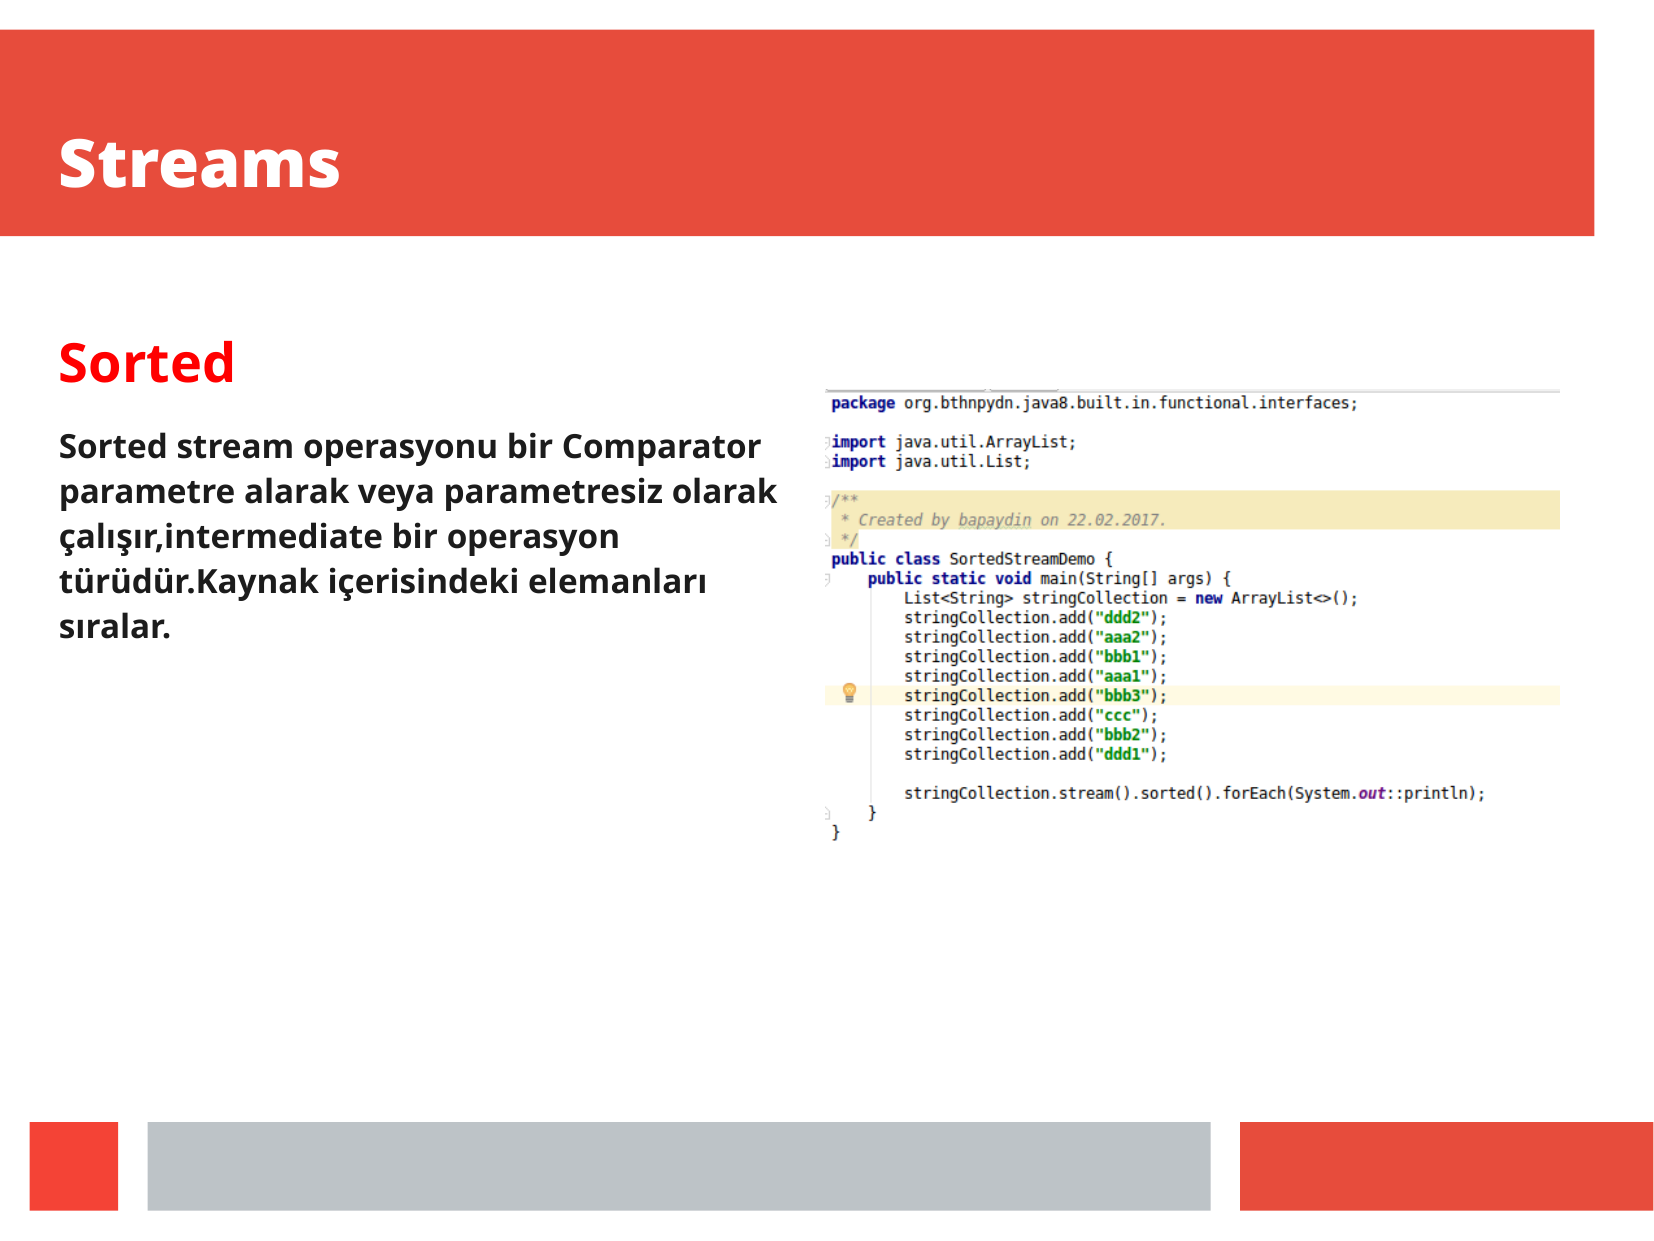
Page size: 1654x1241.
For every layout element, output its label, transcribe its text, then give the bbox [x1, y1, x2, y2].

picture [825, 389, 1560, 881]
title Streams [59, 59, 1595, 207]
list Sorted Sorted stream operasyonu bir Comparator parametre alarak veya parametresiz olarak çalışır,intermediate bir operasyon türüdür.Kaynak içerisindeki elemanları sıralar. [59, 324, 794, 1093]
